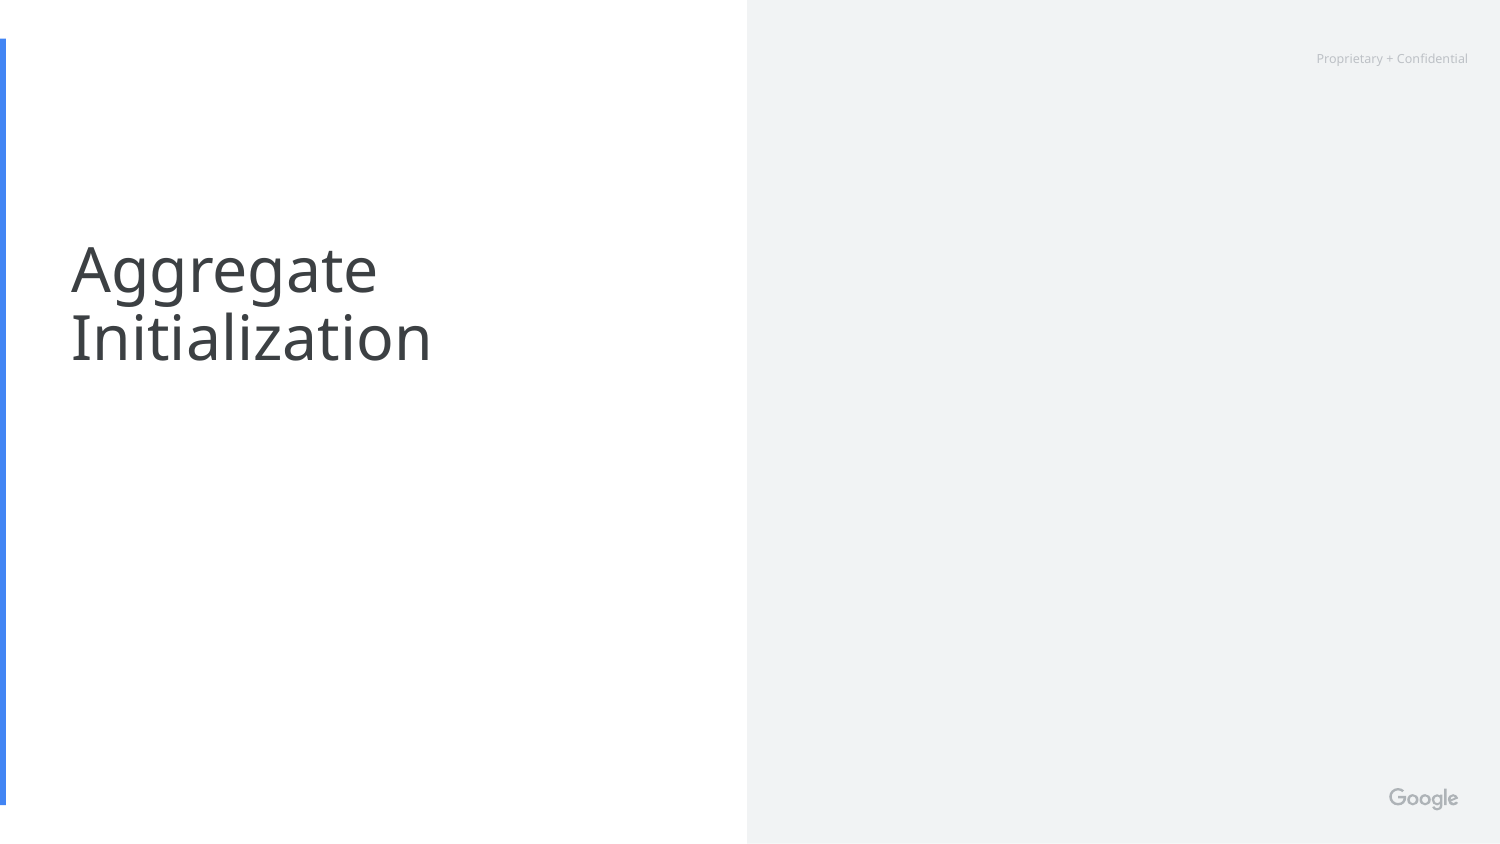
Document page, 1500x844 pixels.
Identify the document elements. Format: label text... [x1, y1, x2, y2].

title Aggregate Initialization [56, 224, 691, 292]
